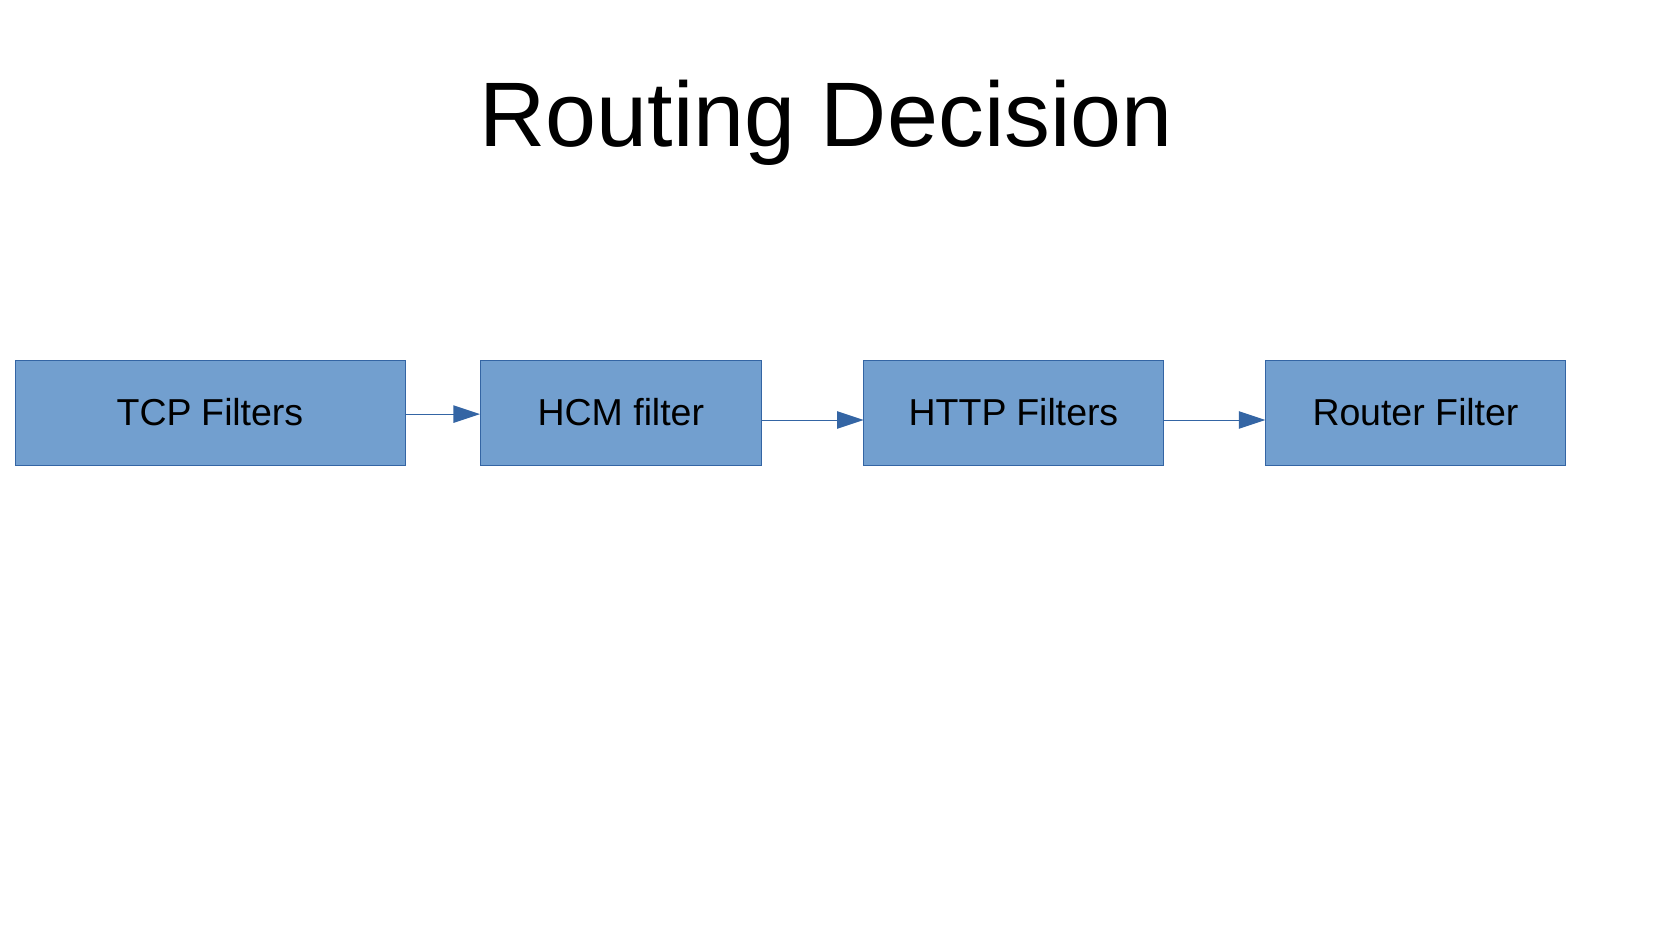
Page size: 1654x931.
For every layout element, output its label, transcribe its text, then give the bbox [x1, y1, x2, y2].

title Routing Decision [82, 37, 1571, 193]
text_box Router Filter [1265, 360, 1566, 466]
text_box HCM filter [480, 360, 762, 466]
text_box HTTP Filters [863, 360, 1164, 466]
text_box TCP Filters [15, 360, 406, 466]
